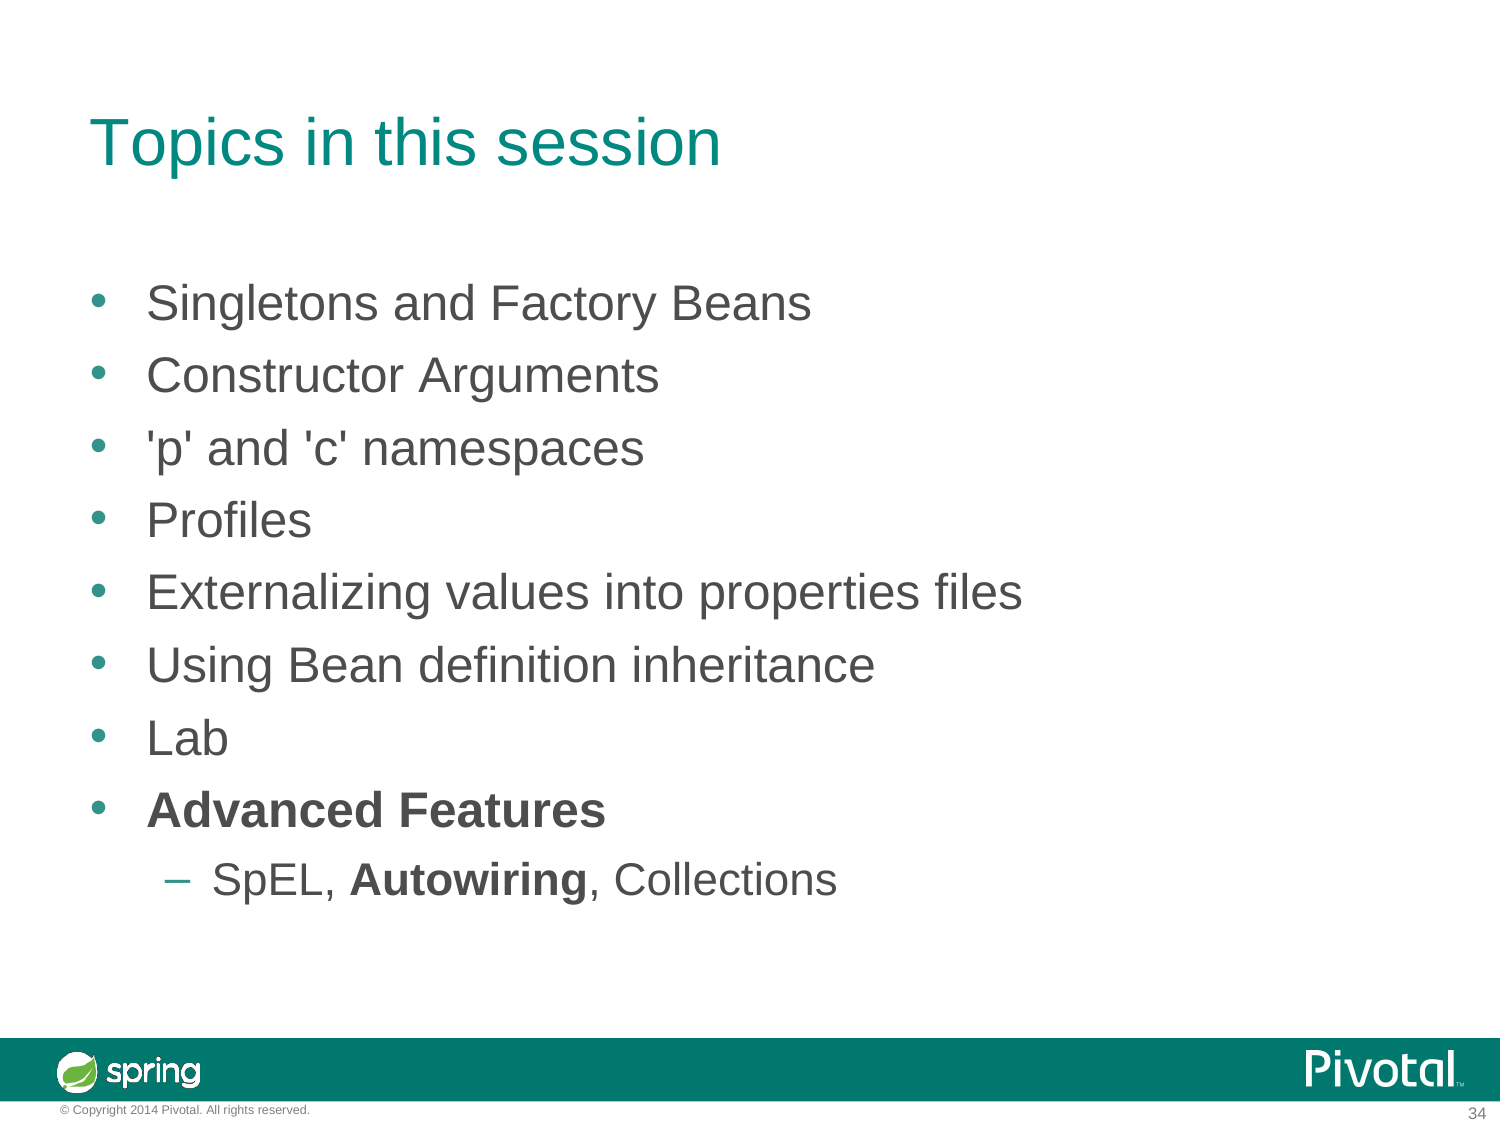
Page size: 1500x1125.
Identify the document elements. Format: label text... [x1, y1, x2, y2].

picture [32, 1041, 210, 1103]
picture [1306, 1050, 1464, 1087]
title Topics in this session [75, 45, 1426, 233]
list Singletons and Factory Beans Constructor Arguments 'p' and 'c' namespaces Profiles Externalizing values into properties files Using Bean definition inheritance Lab Advanced Features SpEL, Autowiring, Collections [75, 262, 1426, 1005]
